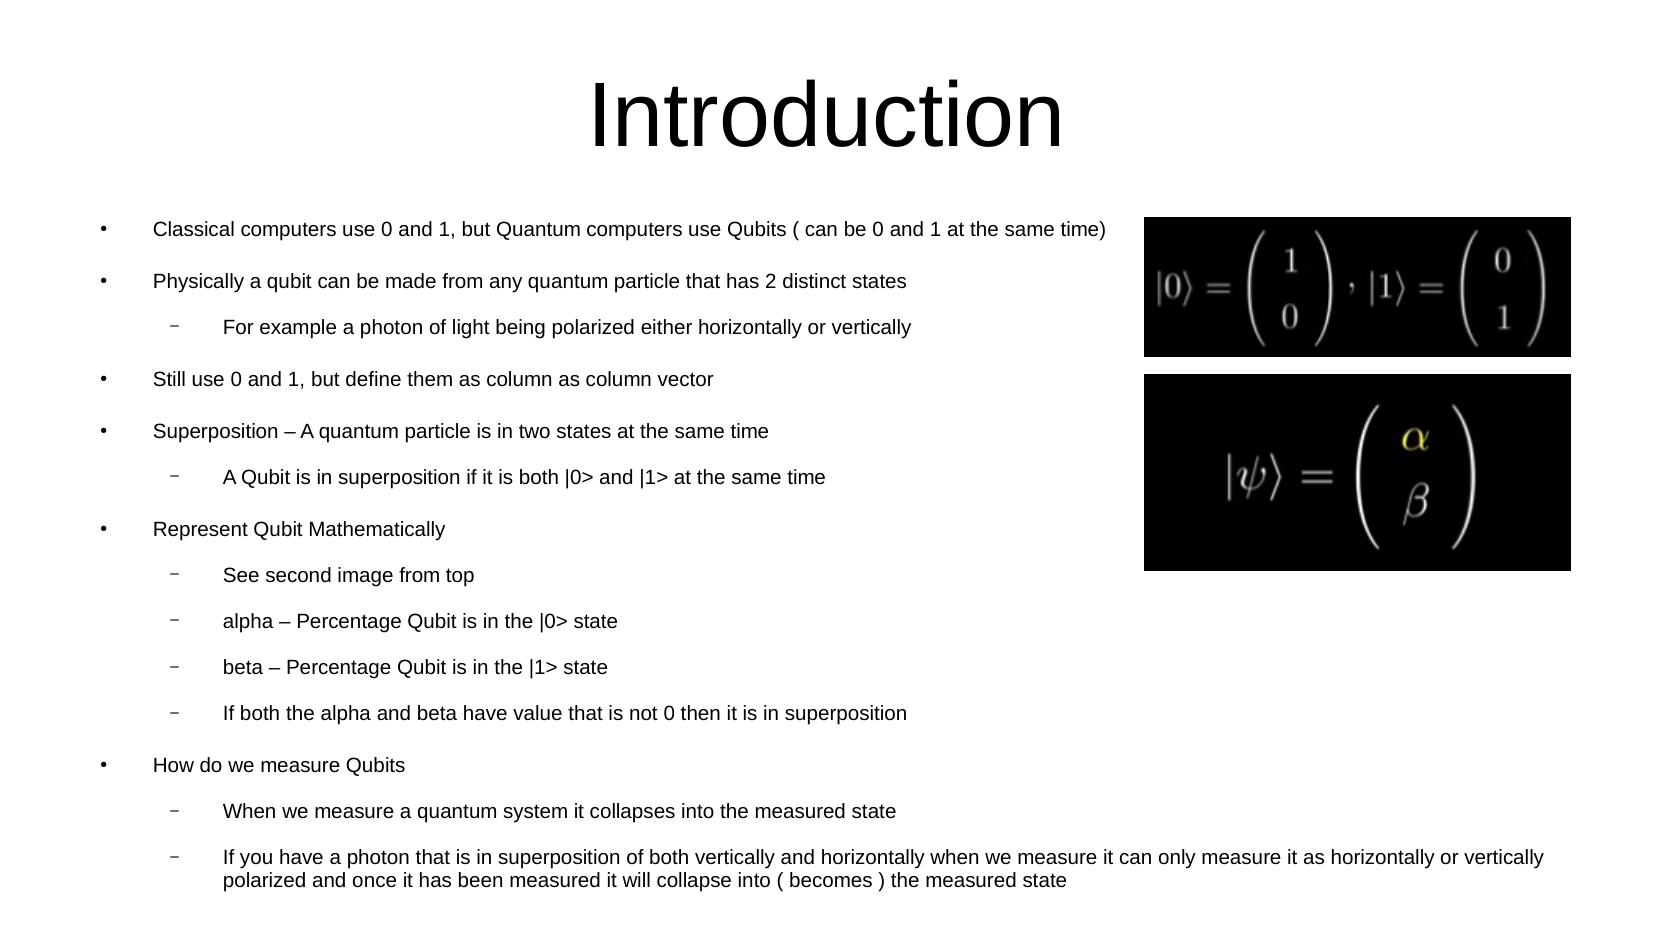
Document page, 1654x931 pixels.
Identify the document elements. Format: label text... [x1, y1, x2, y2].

list Classical computers use 0 and 1, but Quantum computers use Qubits ( can be 0 and 1 at the same time) Physically a qubit can be made from any quantum particle that has 2 distinct states For example a photon of light being polarized either horizontally or vertically Still use 0 and 1, but define them as column as column vector Superposition – A quantum particle is in two states at the same time A Qubit is in superposition if it is both |0> and |1> at the same time Represent Qubit Mathematically See second image from top alpha – Percentage Qubit is in the |0> state beta – Percentage Qubit is in the |1> state If both the alpha and beta have value that is not 0 then it is in superposition How do we measure Qubits When we measure a quantum system it collapses into the measured state If you have a photon that is in superposition of both vertically and horizontally when we measure it can only measure it as horizontally or vertically polarized and once it has been measured it will collapse into ( becomes ) the measured state [82, 217, 1613, 901]
title Introduction [82, 37, 1571, 193]
picture [1144, 217, 1571, 357]
picture [1144, 374, 1571, 571]
